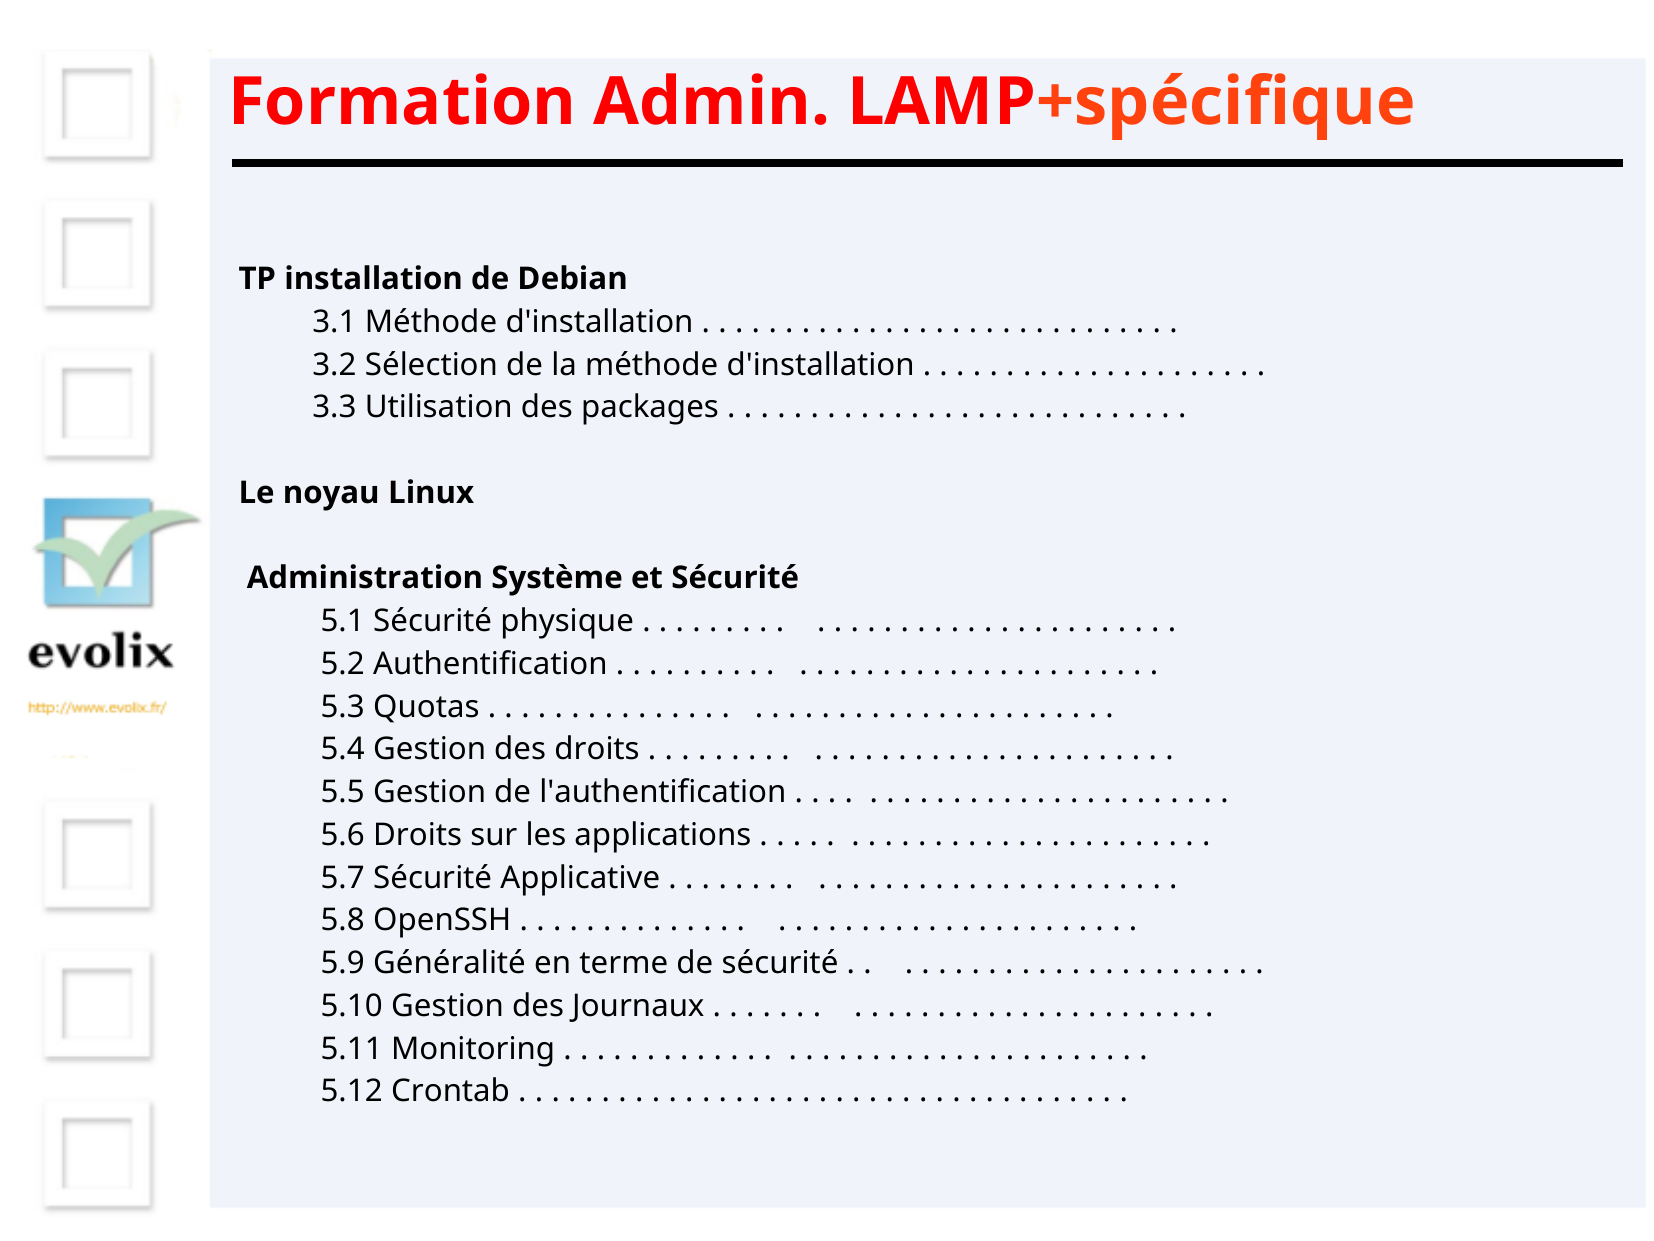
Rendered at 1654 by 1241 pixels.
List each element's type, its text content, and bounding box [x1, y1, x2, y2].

title Formation Admin. LAMP+spécifique [228, 36, 1654, 160]
text_box TP installation de Debian 3.1 Méthode d'installation . . . . . . . . . . . . . . . . . . . . . . . . . . . . . 3.2 Sélection de la méthode d'installation . . . . . . . . . . . . . . . . . . . . . 3.3 Utilisation des packages . . . . . . . . . . . . . . . . . . . . . . . . . . . . Le noyau Linux Administration Système et Sécurité 5.1 Sécurité physique . . . . . . . . . . . . . . . . . . . . . . . . . . . . . . . 5.2 Authentification . . . . . . . . . . . . . . . . . . . . . . . . . . . . . . . . 5.3 Quotas . . . . . . . . . . . . . . . . . . . . . . . . . . . . . . . . . . . . . 5.4 Gestion des droits . . . . . . . . . . . . . . . . . . . . . . . . . . . . . . . 5.5 Gestion de l'authentification . . . . . . . . . . . . . . . . . . . . . . . . . . 5.6 Droits sur les applications . . . . . . . . . . . . . . . . . . . . . . . . . . . 5.7 Sécurité Applicative . . . . . . . . . . . . . . . . . . . . . . . . . . . . . . 5.8 OpenSSH . . . . . . . . . . . . . . . . . . . . . . . . . . . . . . . . . . . . 5.9 Généralité en terme de sécurité . . . . . . . . . . . . . . . . . . . . . . . . 5.10 Gestion des Journaux . . . . . . . . . . . . . . . . . . . . . . . . . . . . . 5.11 Monitoring . . . . . . . . . . . . . . . . . . . . . . . . . . . . . . . . . . . 5.12 Crontab . . . . . . . . . . . . . . . . . . . . . . . . . . . . . . . . . . . . . [238, 216, 1654, 1194]
picture [0, 49, 1654, 1218]
